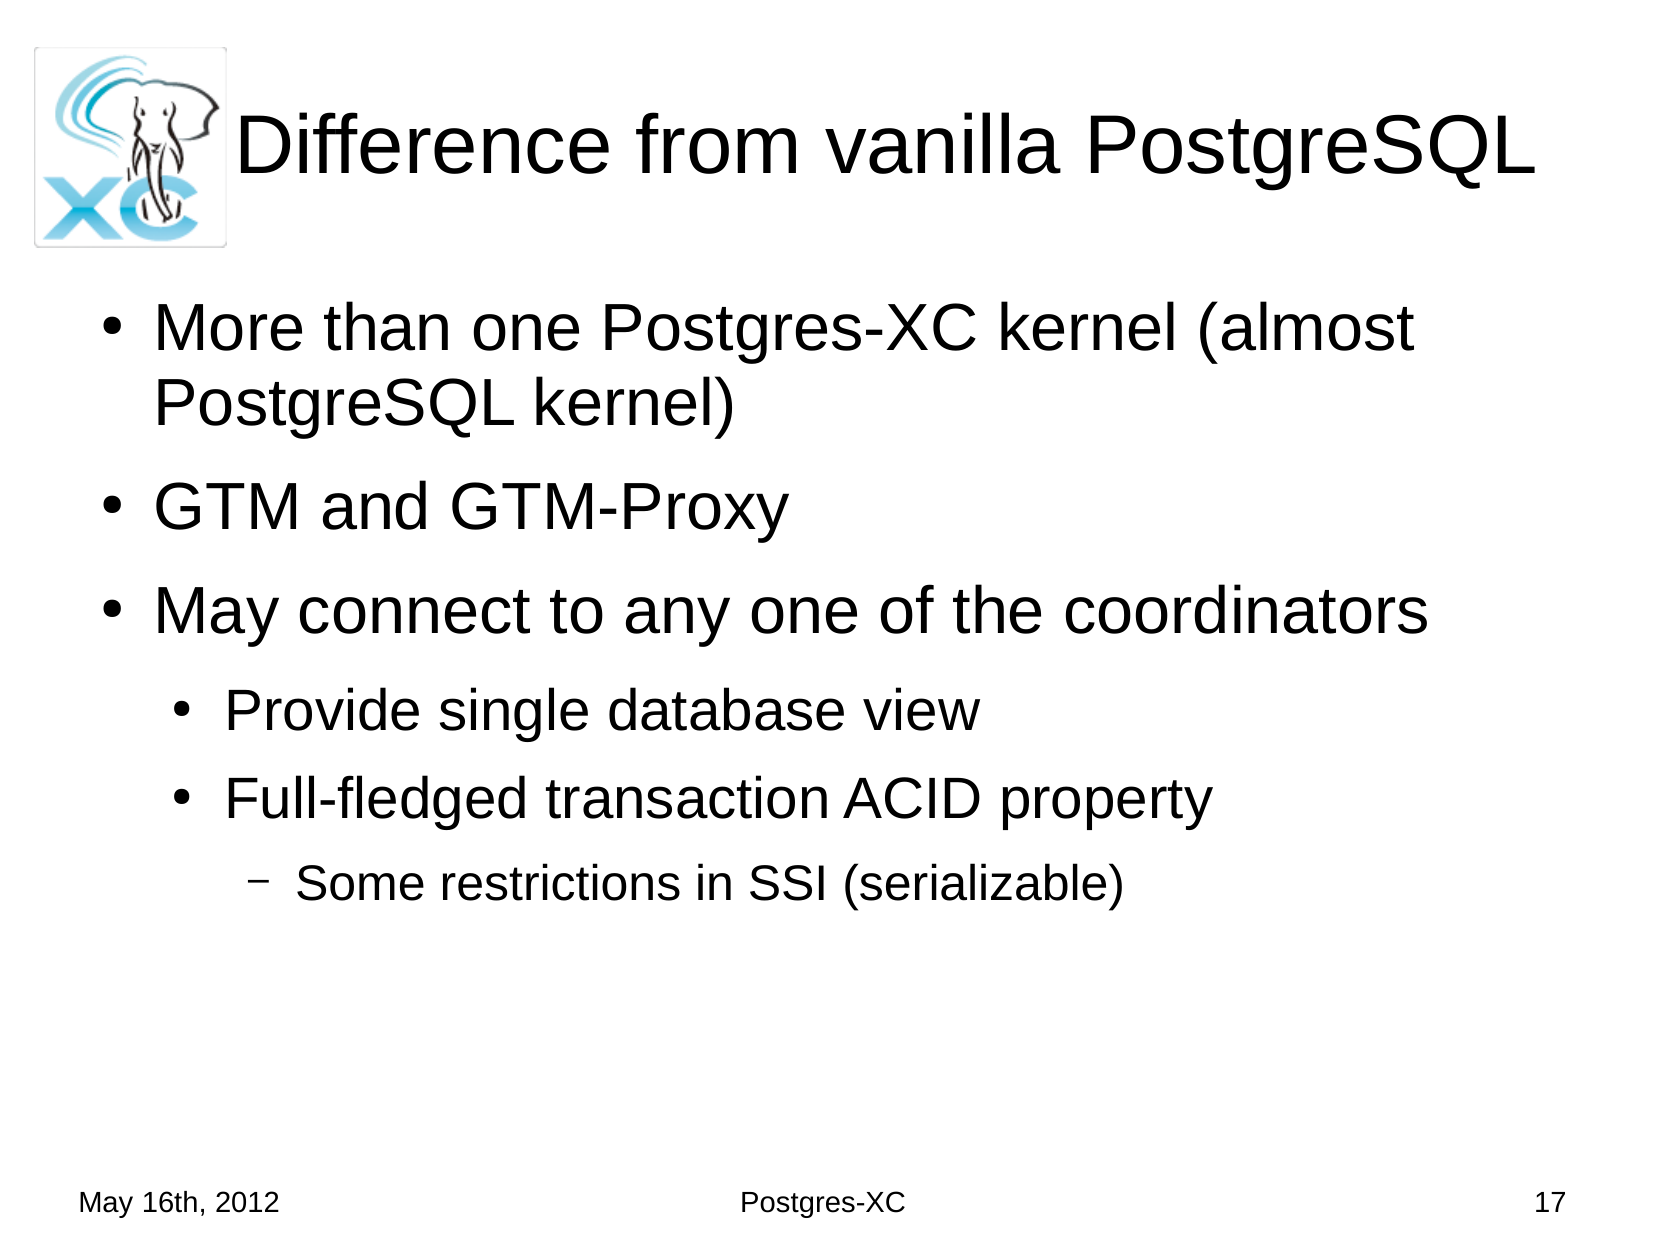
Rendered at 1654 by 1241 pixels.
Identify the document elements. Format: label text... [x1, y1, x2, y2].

title Difference from vanilla PostgreSQL [234, 40, 1599, 248]
picture [34, 47, 227, 248]
list More than one Postgres-XC kernel (almost PostgreSQL kernel) GTM and GTM-Proxy May connect to any one of the coordinators Provide single database view Full-fledged transaction ACID property Some restrictions in SSI (serializable) [82, 290, 1571, 1109]
